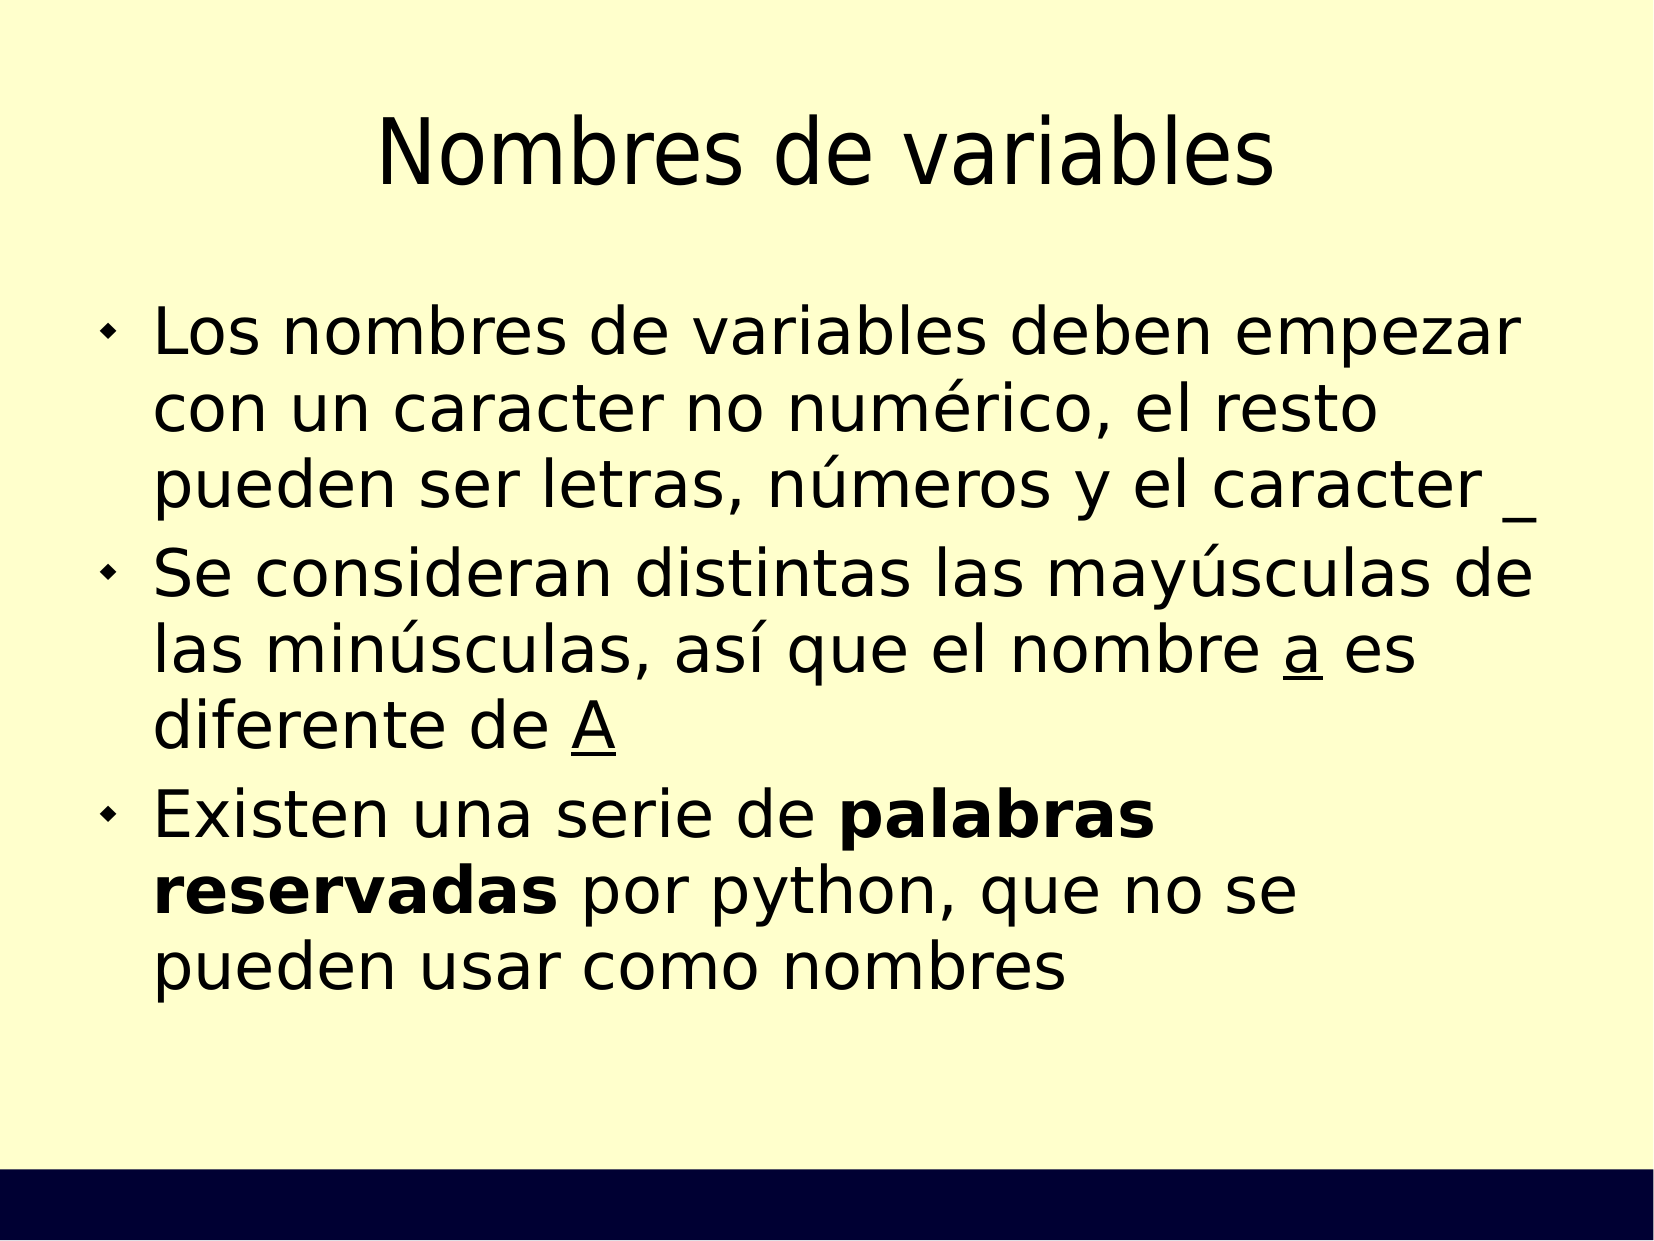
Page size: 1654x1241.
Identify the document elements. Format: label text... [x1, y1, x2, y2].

title Nombres de variables [82, 49, 1571, 257]
list Los nombres de variables deben empezar con un caracter no numérico, el resto pueden ser letras, números y el caracter _ Se consideran distintas las mayúsculas de las minúsculas, así que el nombre a es diferente de A Existen una serie de palabras reservadas por python, que no se pueden usar como nombres [82, 290, 1538, 1010]
